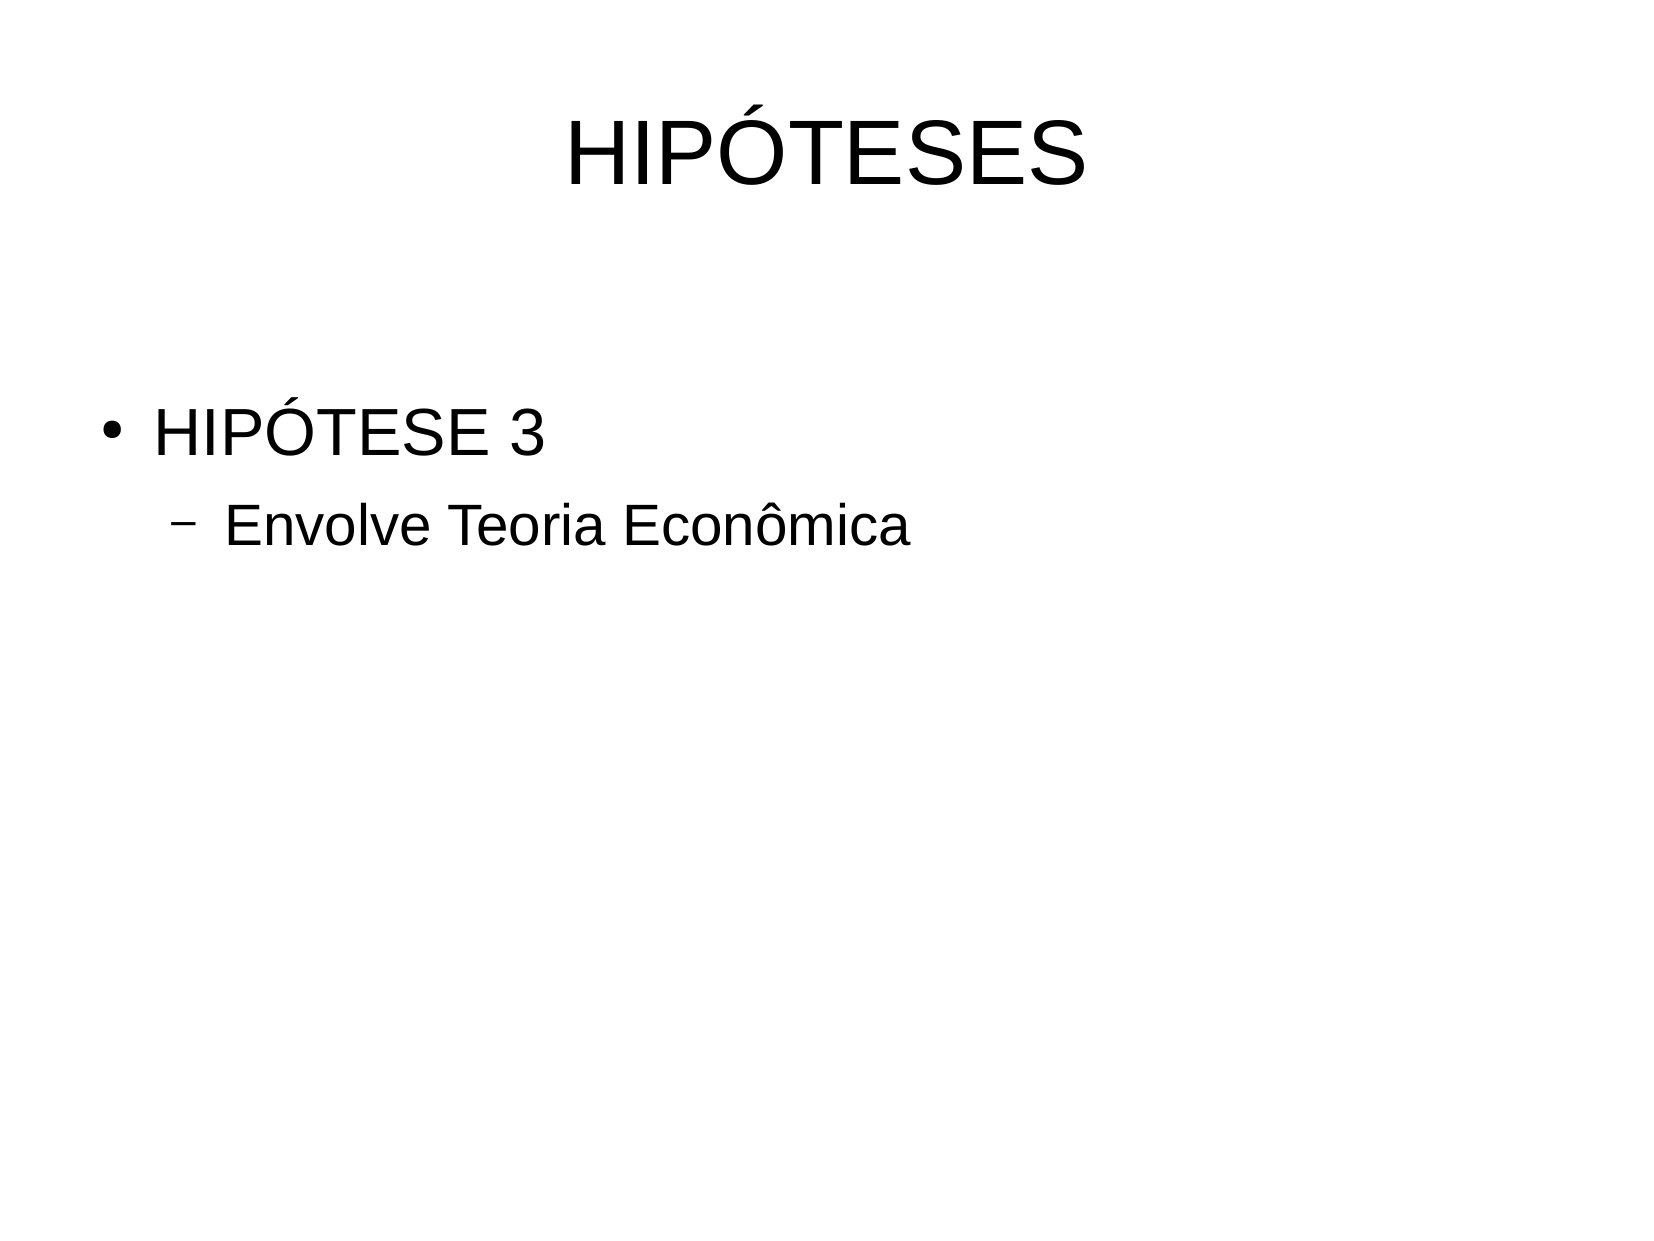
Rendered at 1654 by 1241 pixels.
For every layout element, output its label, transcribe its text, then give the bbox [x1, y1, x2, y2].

title HIPÓTESES [82, 49, 1571, 257]
list HIPÓTESE 3 Envolve Teoria Econômica [82, 290, 1571, 1010]
